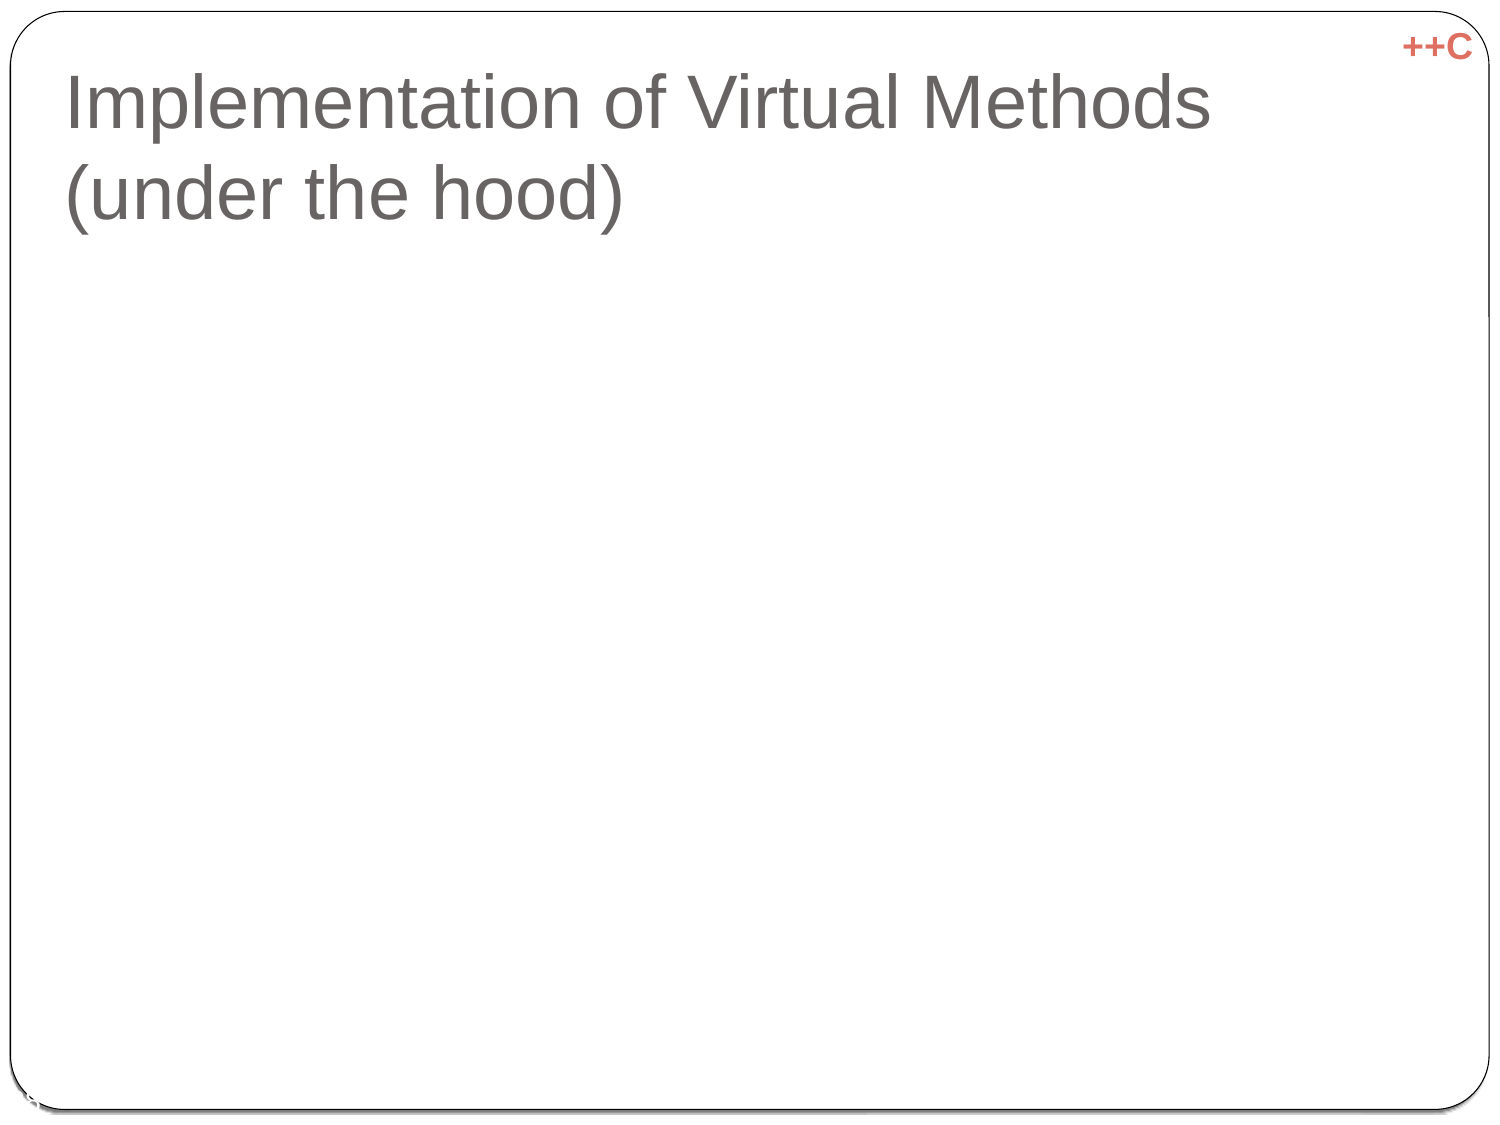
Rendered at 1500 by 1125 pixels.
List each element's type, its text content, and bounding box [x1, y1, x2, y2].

title Implementation of Virtual Methods (under the hood) [50, 45, 1450, 250]
slide_number <number> [0, 1074, 50, 1125]
